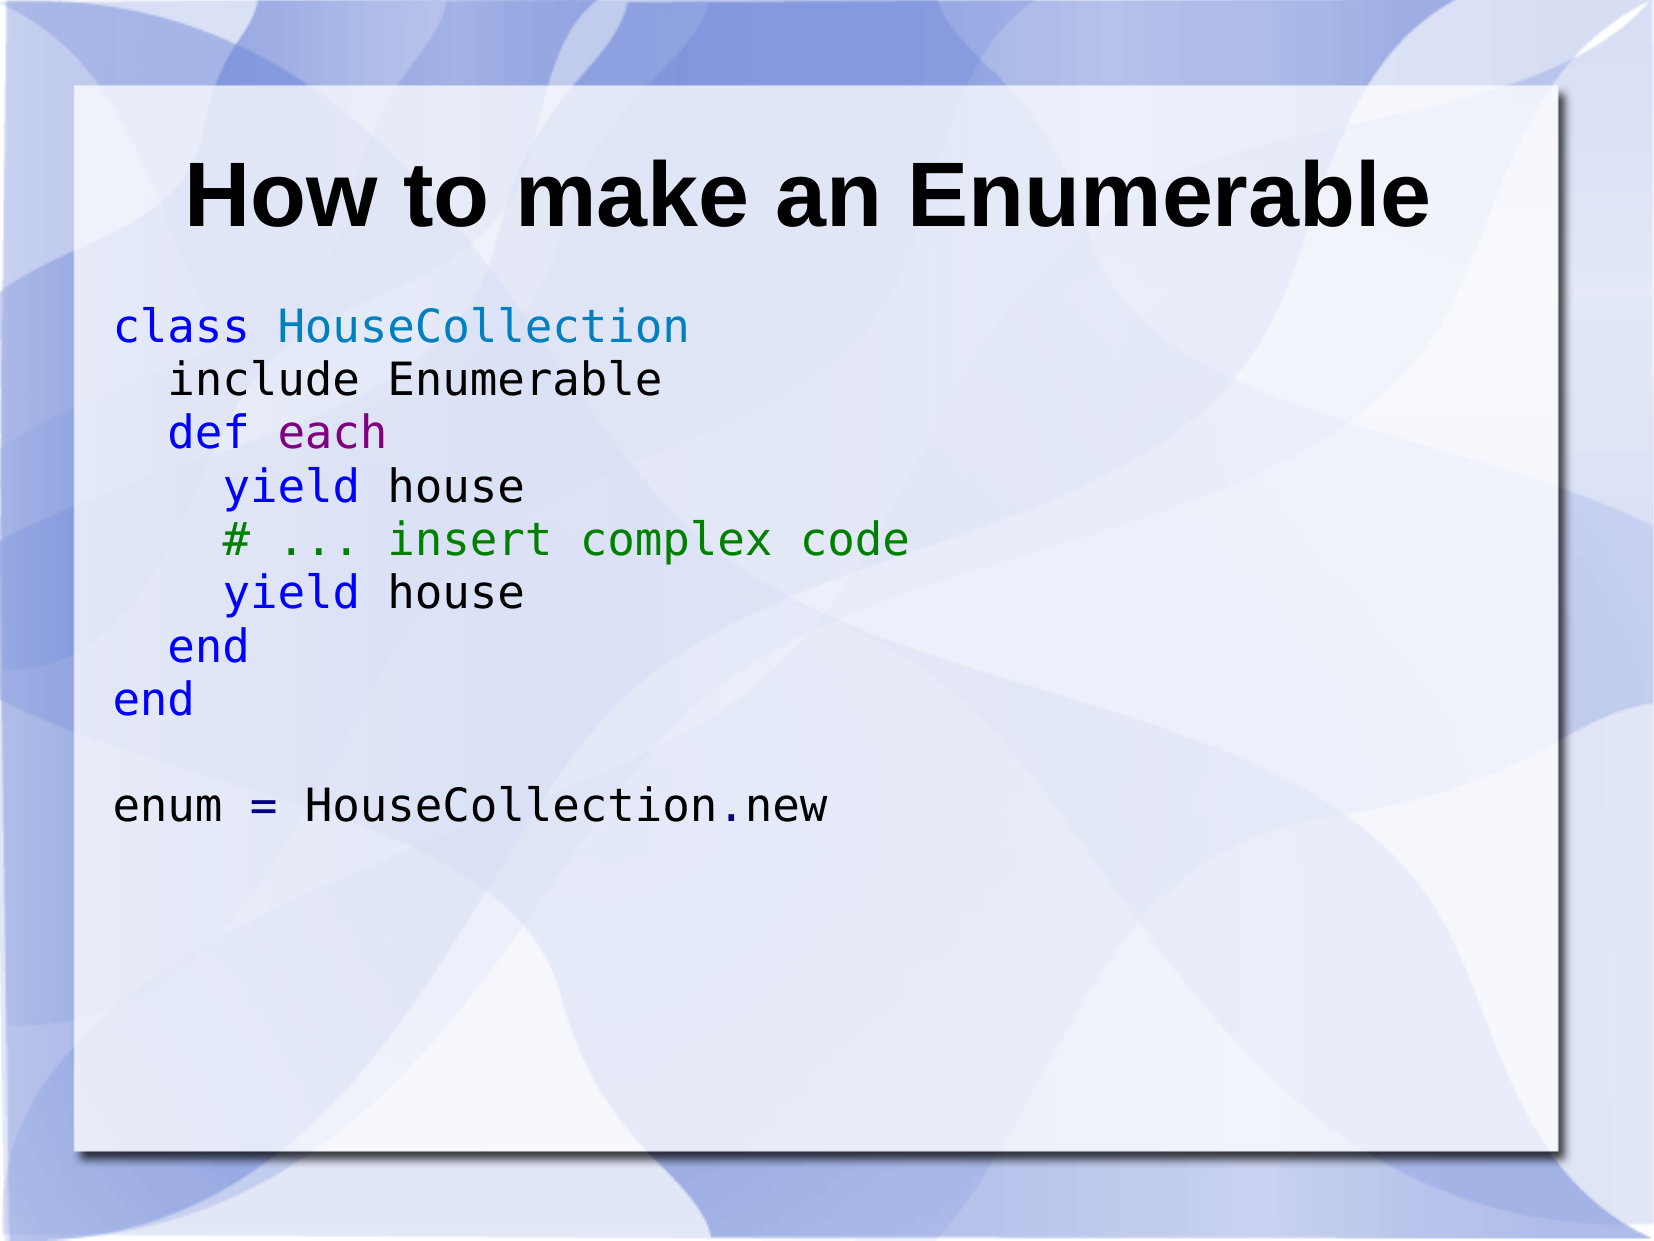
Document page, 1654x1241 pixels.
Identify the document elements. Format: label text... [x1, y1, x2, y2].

title How to make an Enumerable [82, 90, 1536, 298]
picture [0, 0, 1654, 1241]
text_box class HouseCollection include Enumerable def each yield house # ... insert complex code yield house end end enum = HouseCollection.new [112, 300, 1538, 833]
